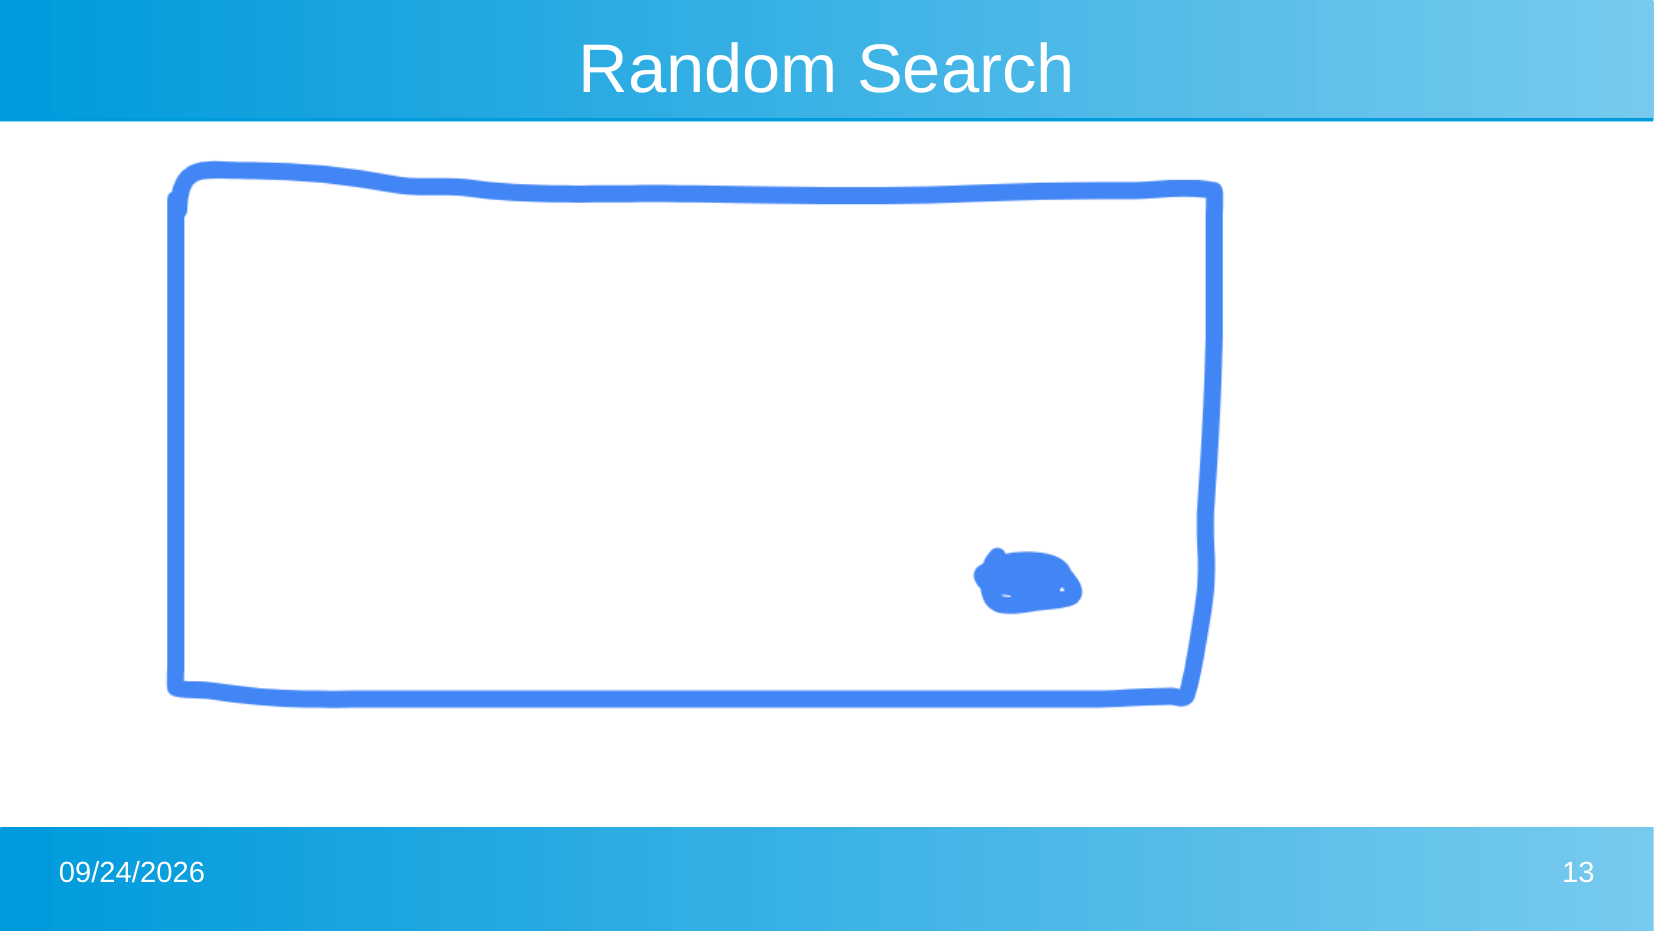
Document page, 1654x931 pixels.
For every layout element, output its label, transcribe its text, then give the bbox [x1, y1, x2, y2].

picture [59, 133, 1447, 751]
title Random Search [59, 29, 1595, 108]
